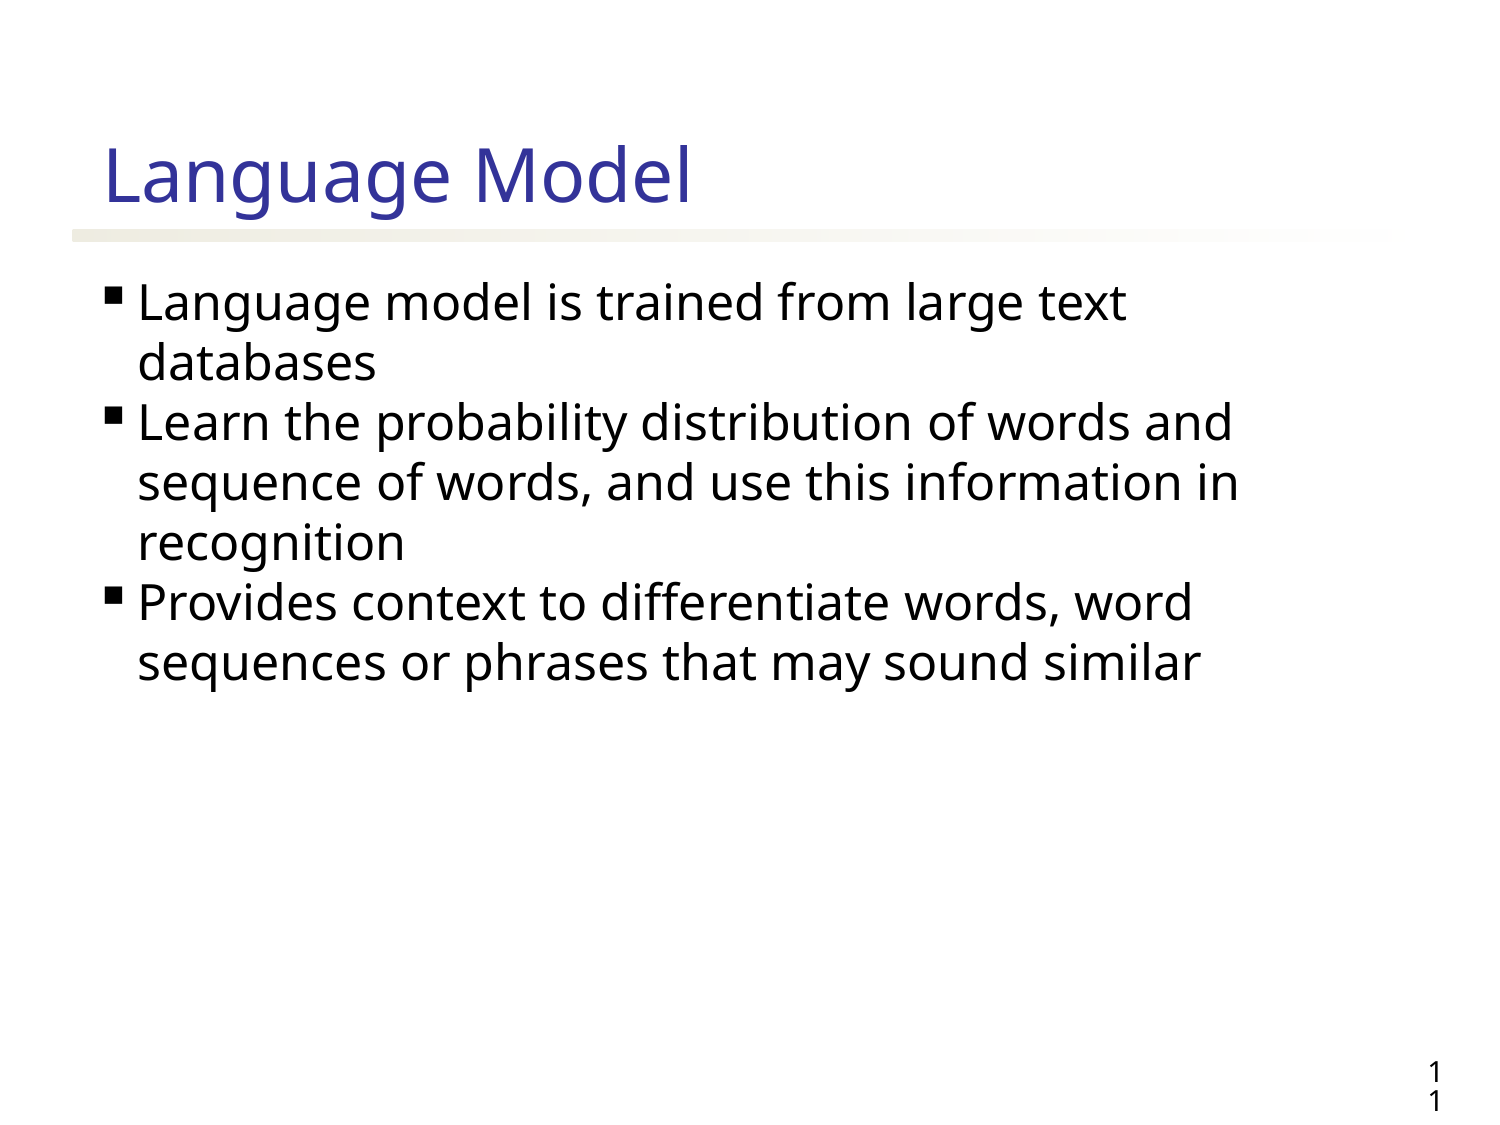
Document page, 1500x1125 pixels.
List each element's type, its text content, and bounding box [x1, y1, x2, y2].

text_box Language Model [87, 37, 1304, 225]
text_box <number> [1412, 1025, 1475, 1100]
text_box Language model is trained from large text databases Learn the probability distribution of words and sequence of words, and use this information in recognition Provides context to differentiate words, word sequences or phrases that may sound similar [87, 262, 1363, 938]
